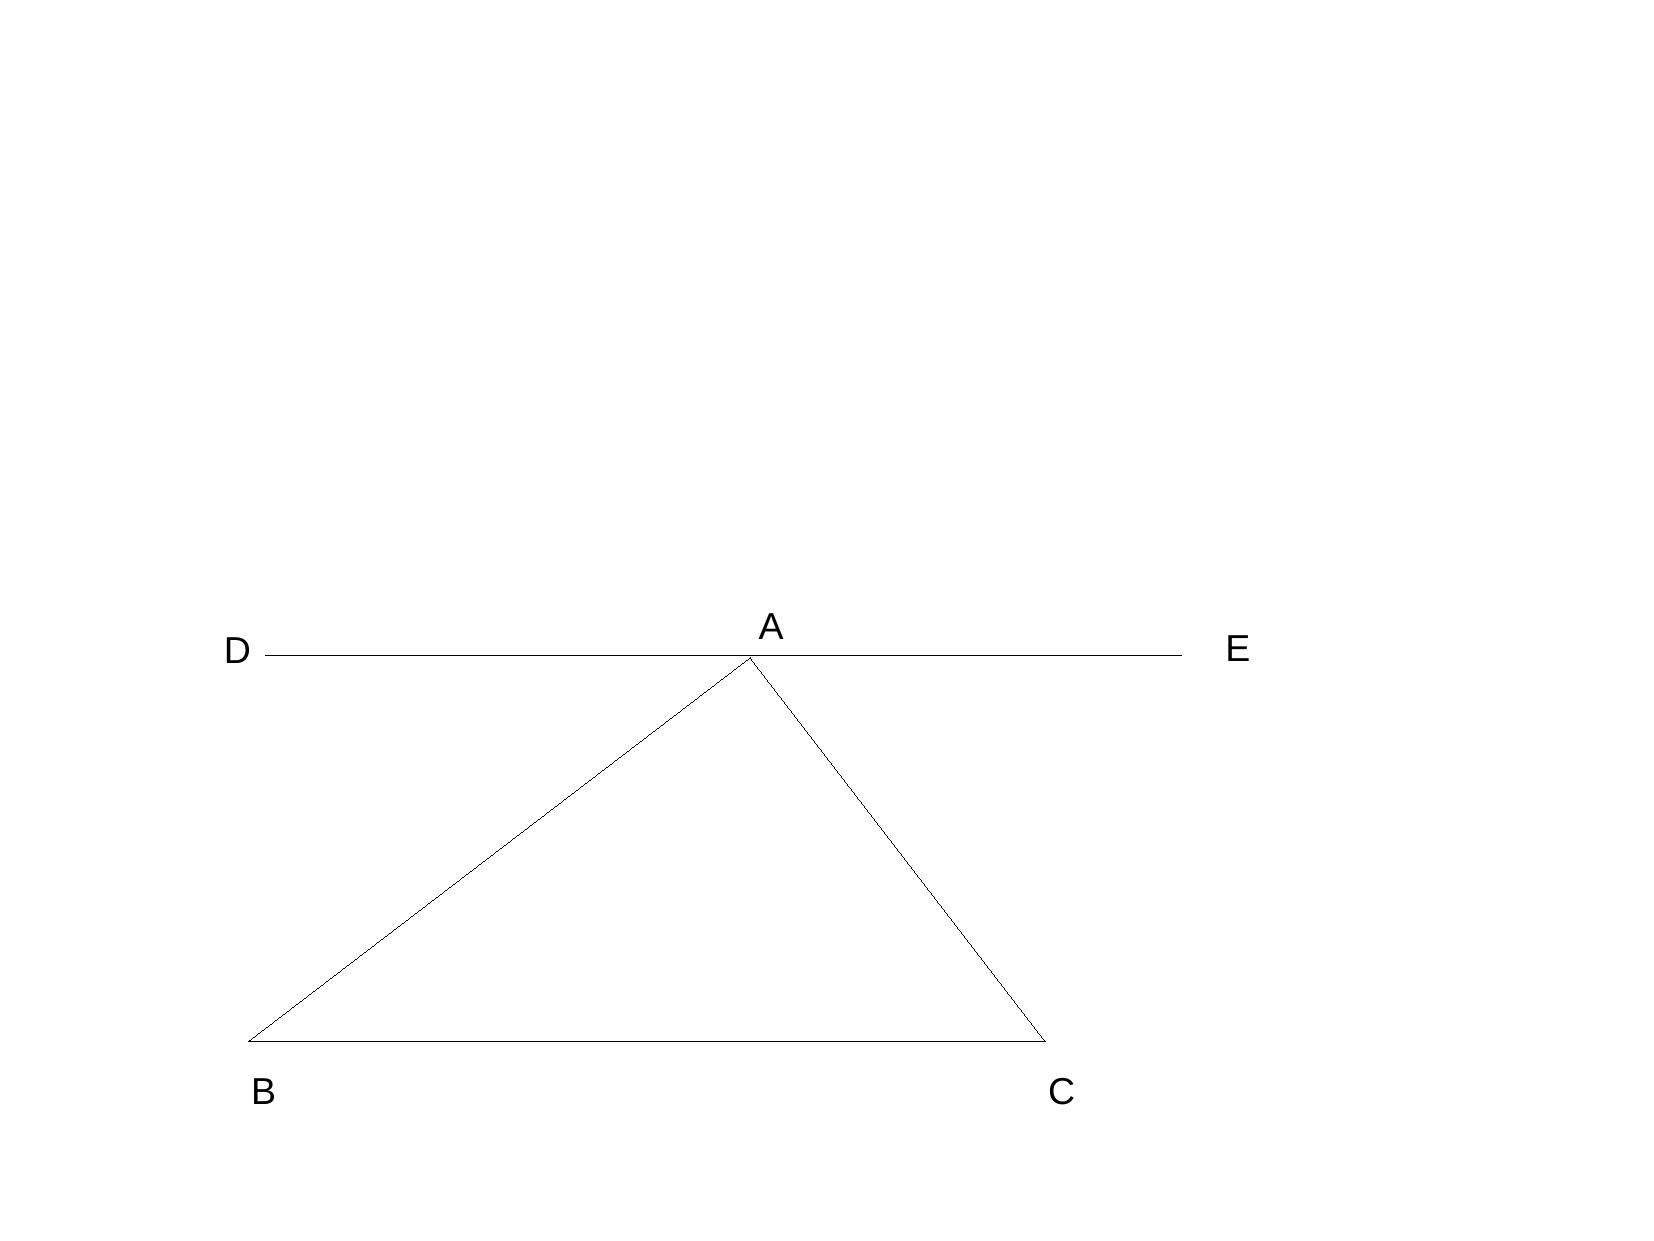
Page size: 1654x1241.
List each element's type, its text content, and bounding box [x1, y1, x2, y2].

text_box D [209, 622, 266, 680]
text_box A [743, 598, 799, 655]
text_box C [1033, 1062, 1091, 1120]
text_box B [236, 1062, 291, 1120]
text_box E [1210, 620, 1266, 680]
